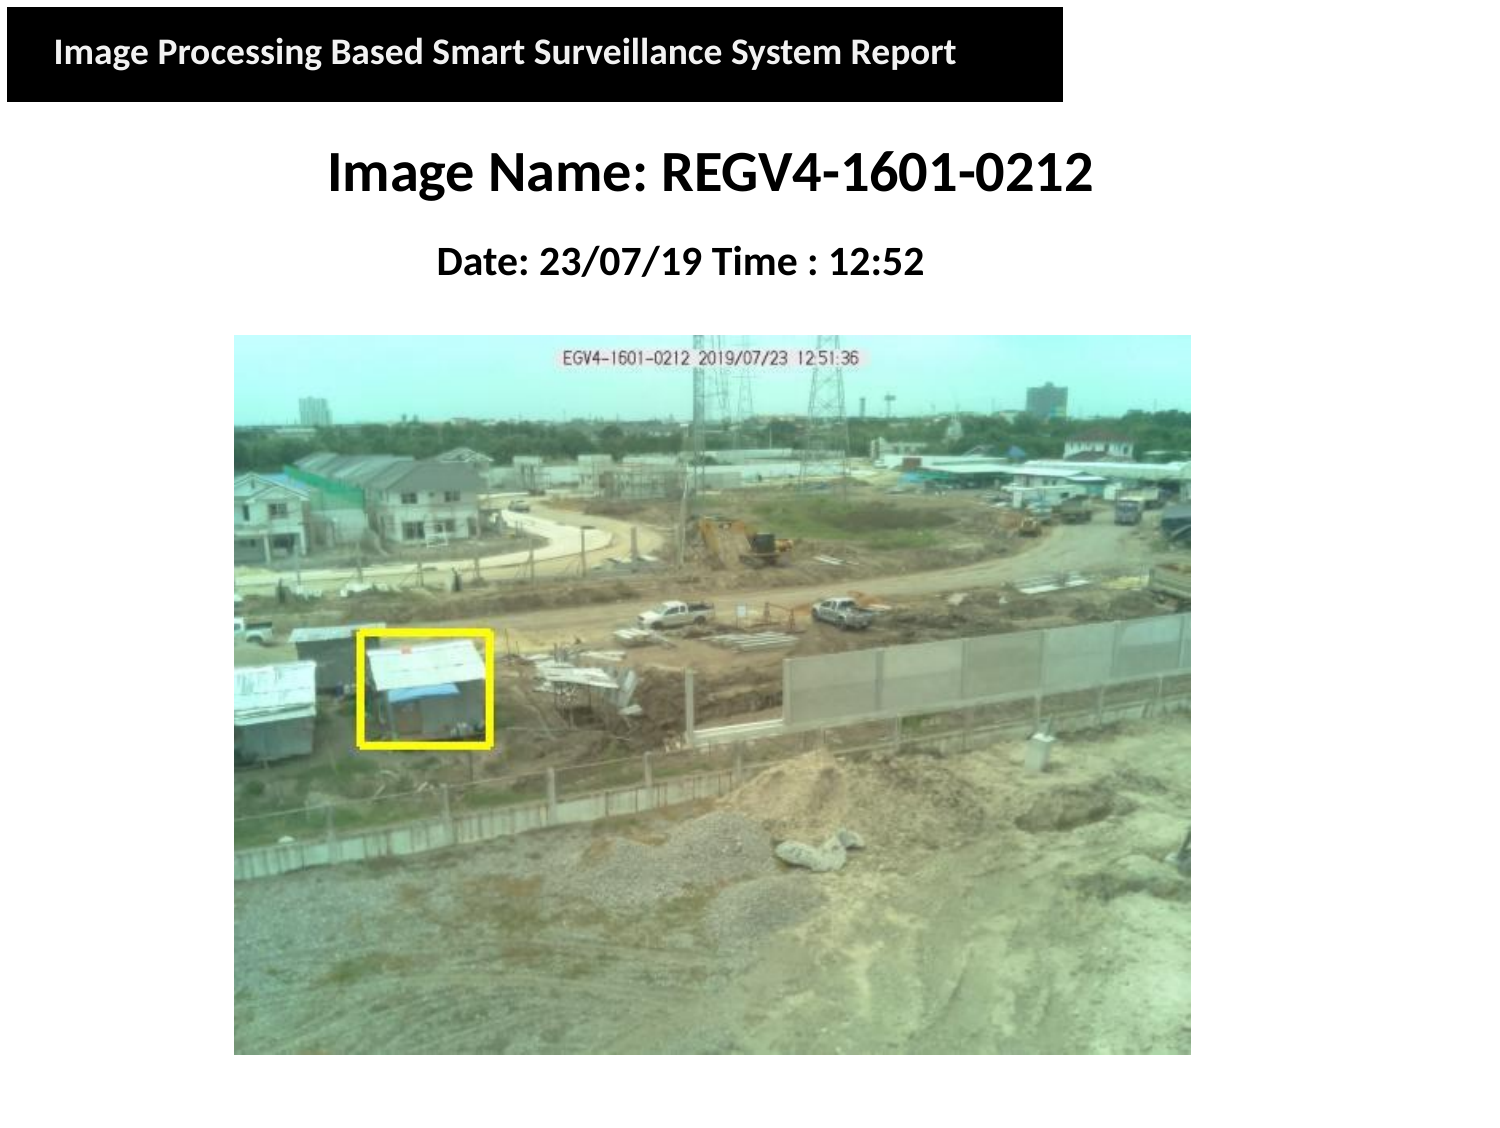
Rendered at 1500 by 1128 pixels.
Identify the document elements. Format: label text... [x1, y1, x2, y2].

text_box Image Name: REGV4-1601-0212 [312, 140, 1251, 335]
picture [7, 7, 1063, 102]
text_box Image Processing Based Smart Surveillance System Report [39, 23, 977, 180]
picture [234, 335, 1191, 1055]
text_box Date: 23/07/19 Time : 12:52 [421, 234, 1360, 547]
